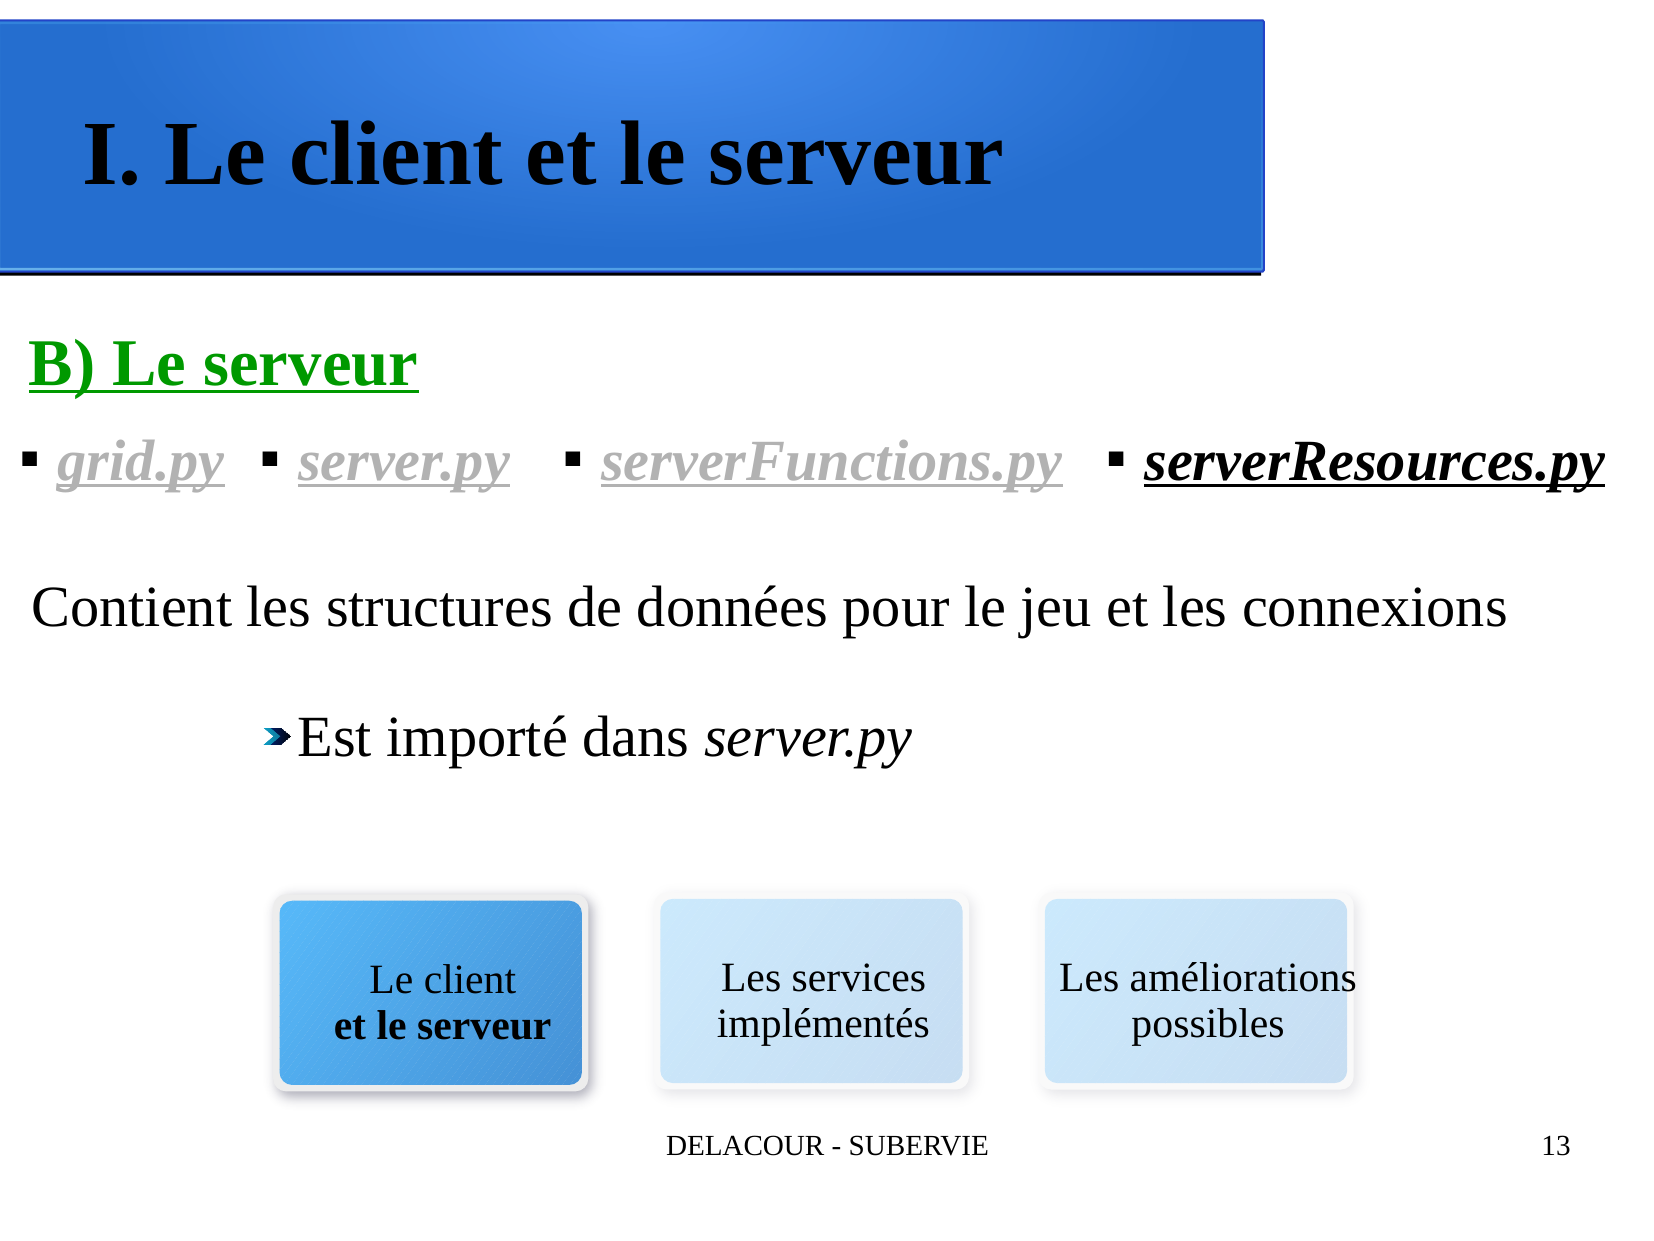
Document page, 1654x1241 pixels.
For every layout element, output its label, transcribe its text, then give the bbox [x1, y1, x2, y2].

picture [643, 878, 1004, 1123]
text_box B) Le serveur [14, 318, 438, 482]
text_box Contient les structures de données pour le jeu et les connexions [16, 566, 1524, 648]
text_box serverFunctions.py [550, 420, 1094, 513]
text_box server.py [248, 420, 550, 513]
picture [262, 880, 624, 1124]
text_box Est importé dans server.py [247, 696, 928, 778]
title I. Le client et le serveur [82, 94, 1264, 213]
picture [1027, 878, 1389, 1123]
text_box serverResources.py [1094, 420, 1638, 566]
text_box grid.py [7, 420, 244, 513]
